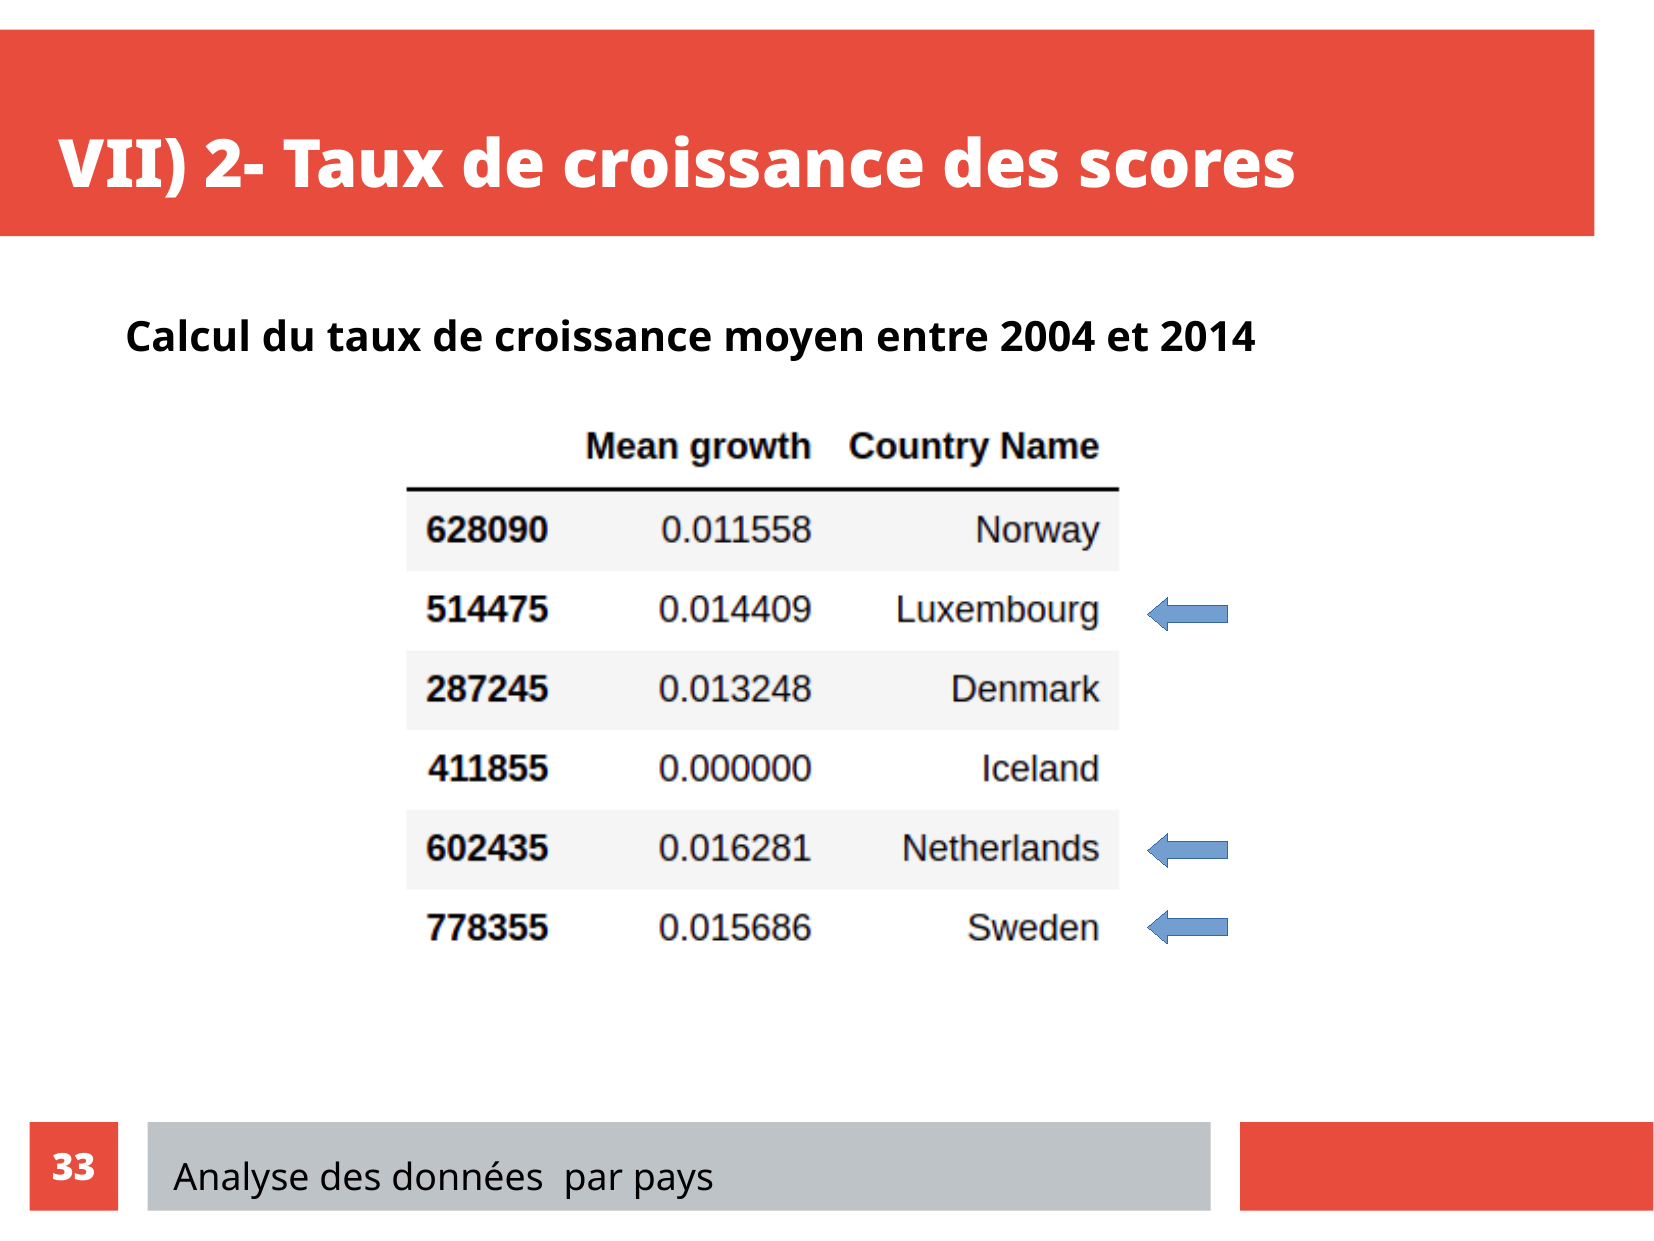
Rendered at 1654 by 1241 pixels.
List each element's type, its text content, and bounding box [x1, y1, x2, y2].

text_box Analyse des données par pays [158, 1142, 773, 1202]
text_box [1147, 910, 1228, 944]
text_box Calcul du taux de croissance moyen entre 2004 et 2014 [110, 299, 1449, 363]
text_box [1147, 833, 1228, 868]
text_box [1147, 597, 1228, 631]
title VII) 2- Taux de croissance des scores [59, 59, 1595, 207]
picture [403, 418, 1137, 968]
